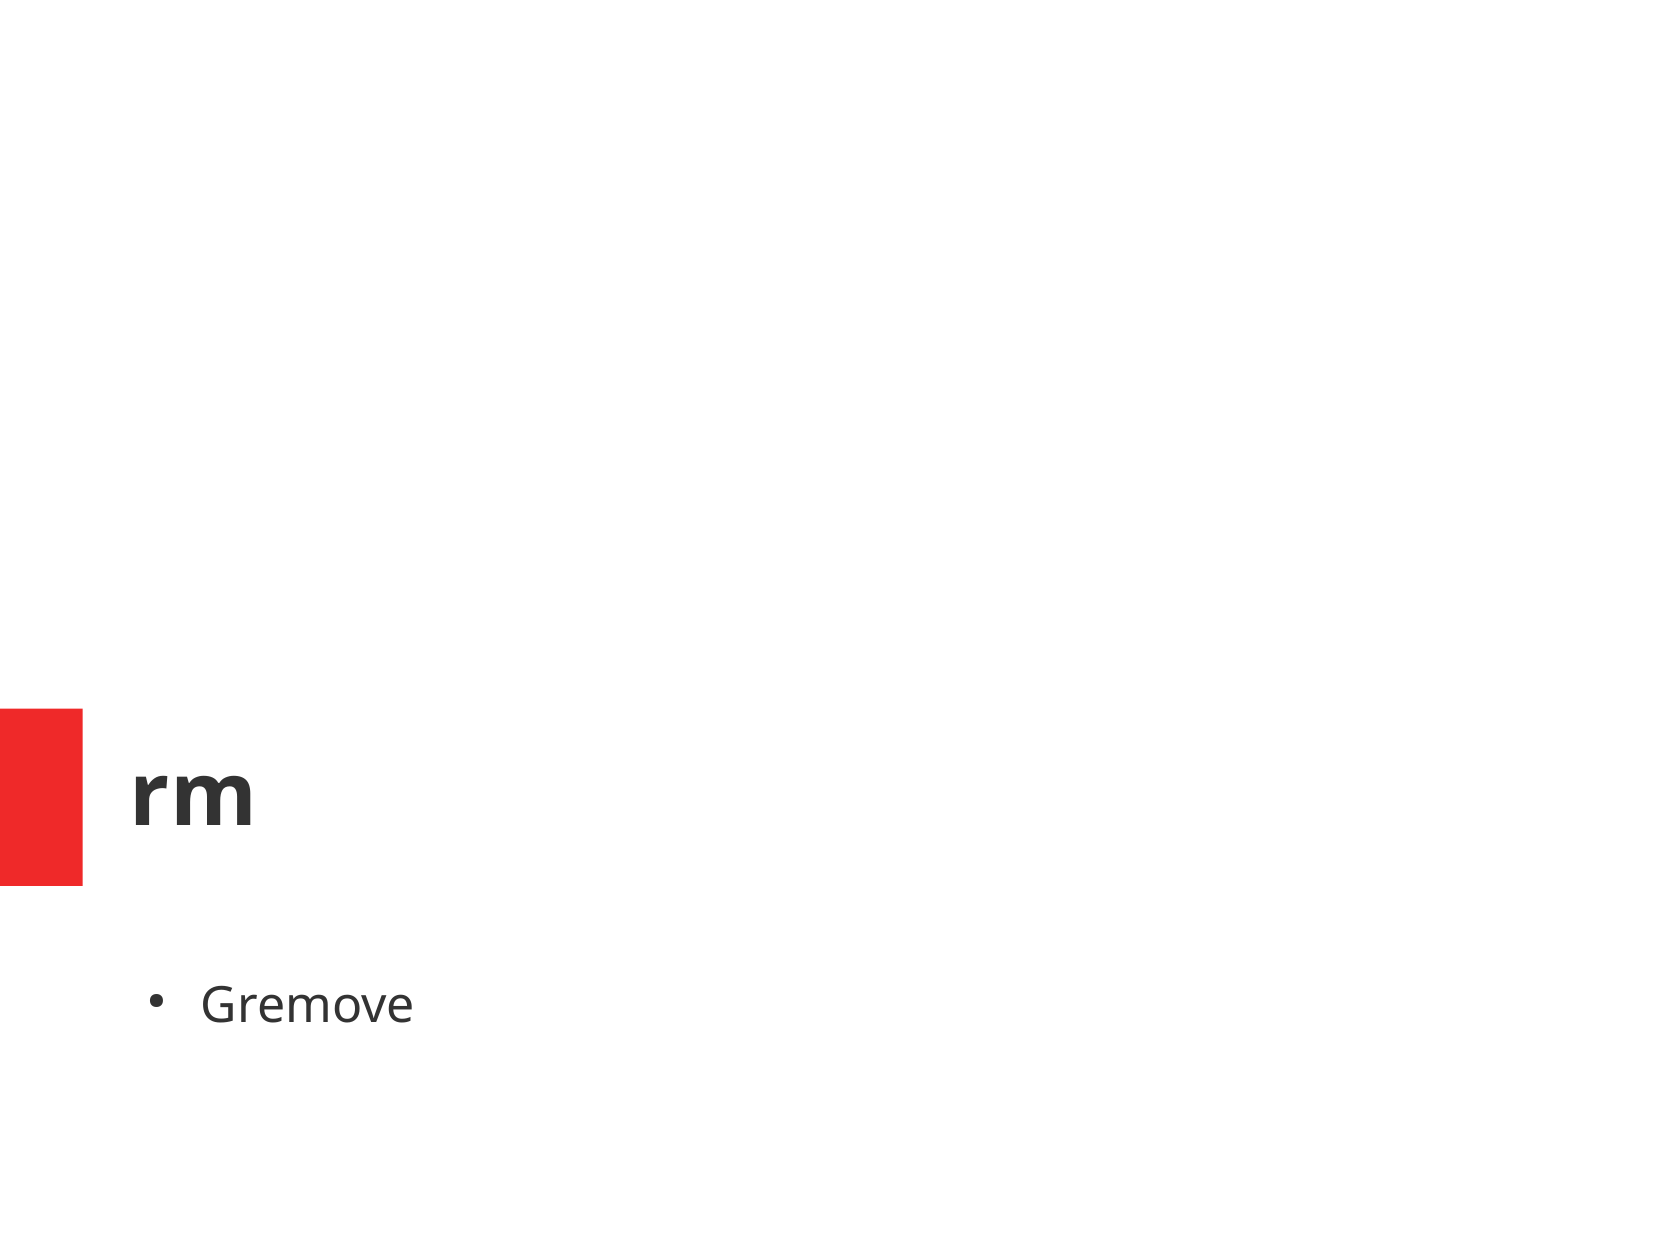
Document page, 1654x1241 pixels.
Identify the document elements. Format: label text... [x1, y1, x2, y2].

list Gremove [129, 968, 1536, 1241]
title rm [129, 673, 1536, 910]
